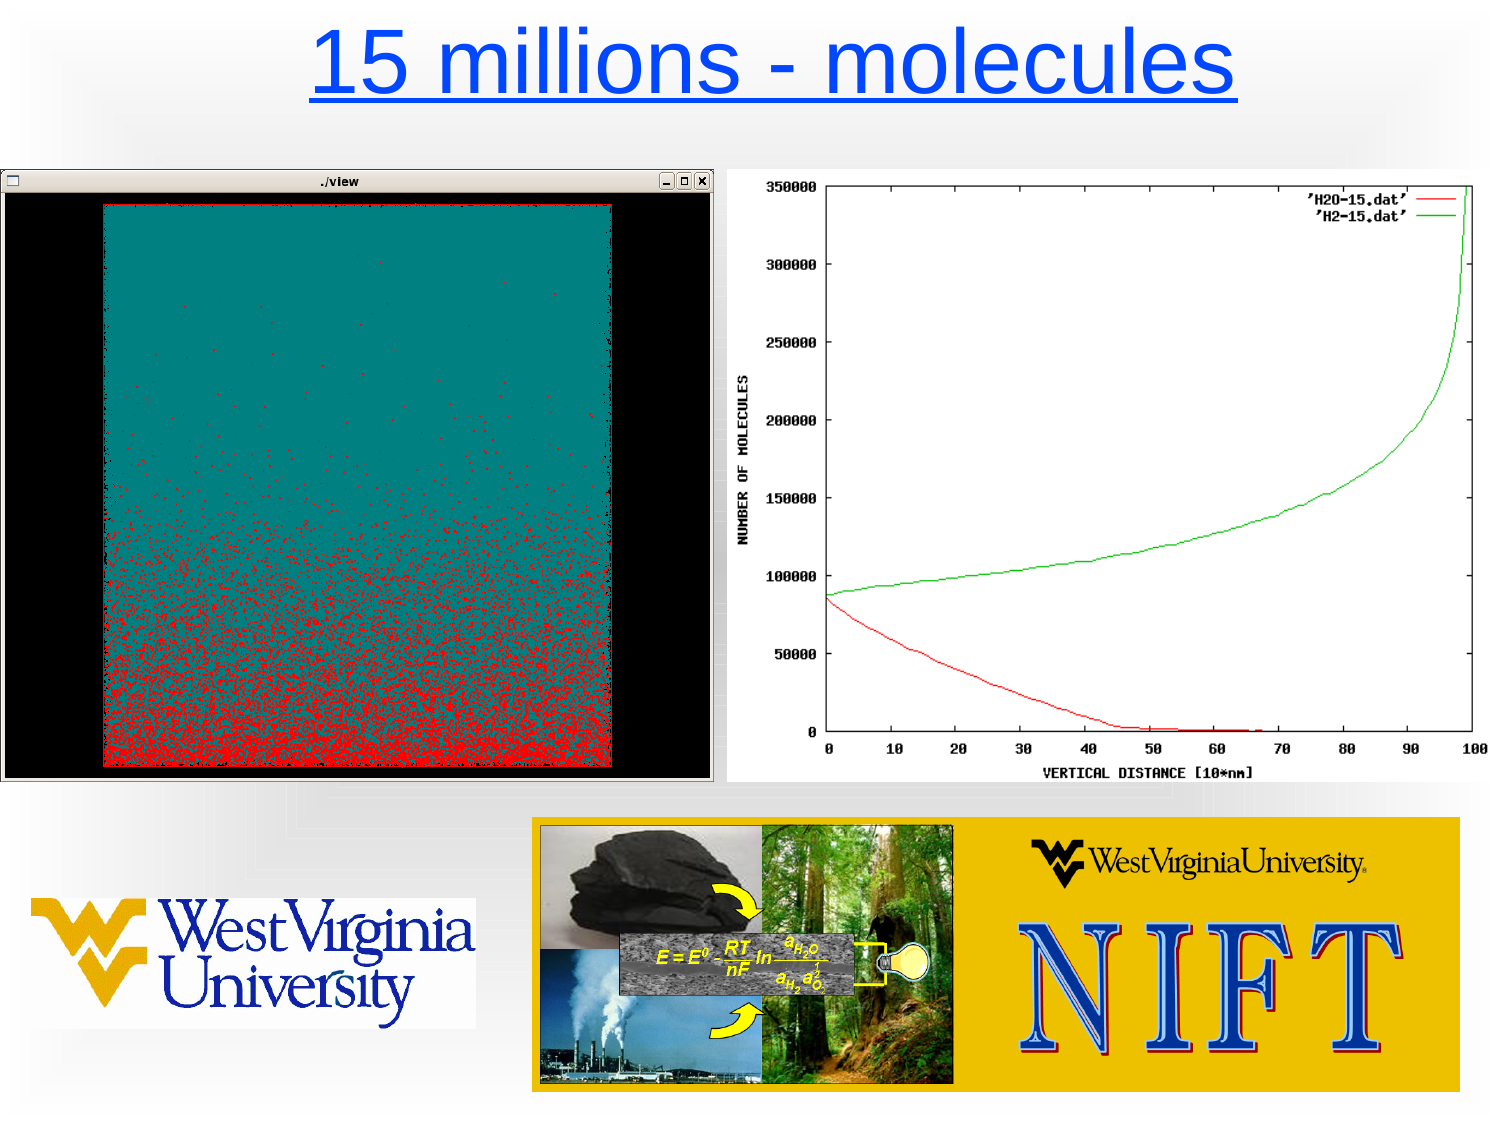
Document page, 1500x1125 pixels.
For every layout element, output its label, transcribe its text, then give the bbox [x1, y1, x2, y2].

picture [727, 169, 1497, 782]
picture [0, 169, 714, 782]
picture [532, 817, 1460, 1092]
title 15 millions - molecules [136, 10, 1411, 113]
